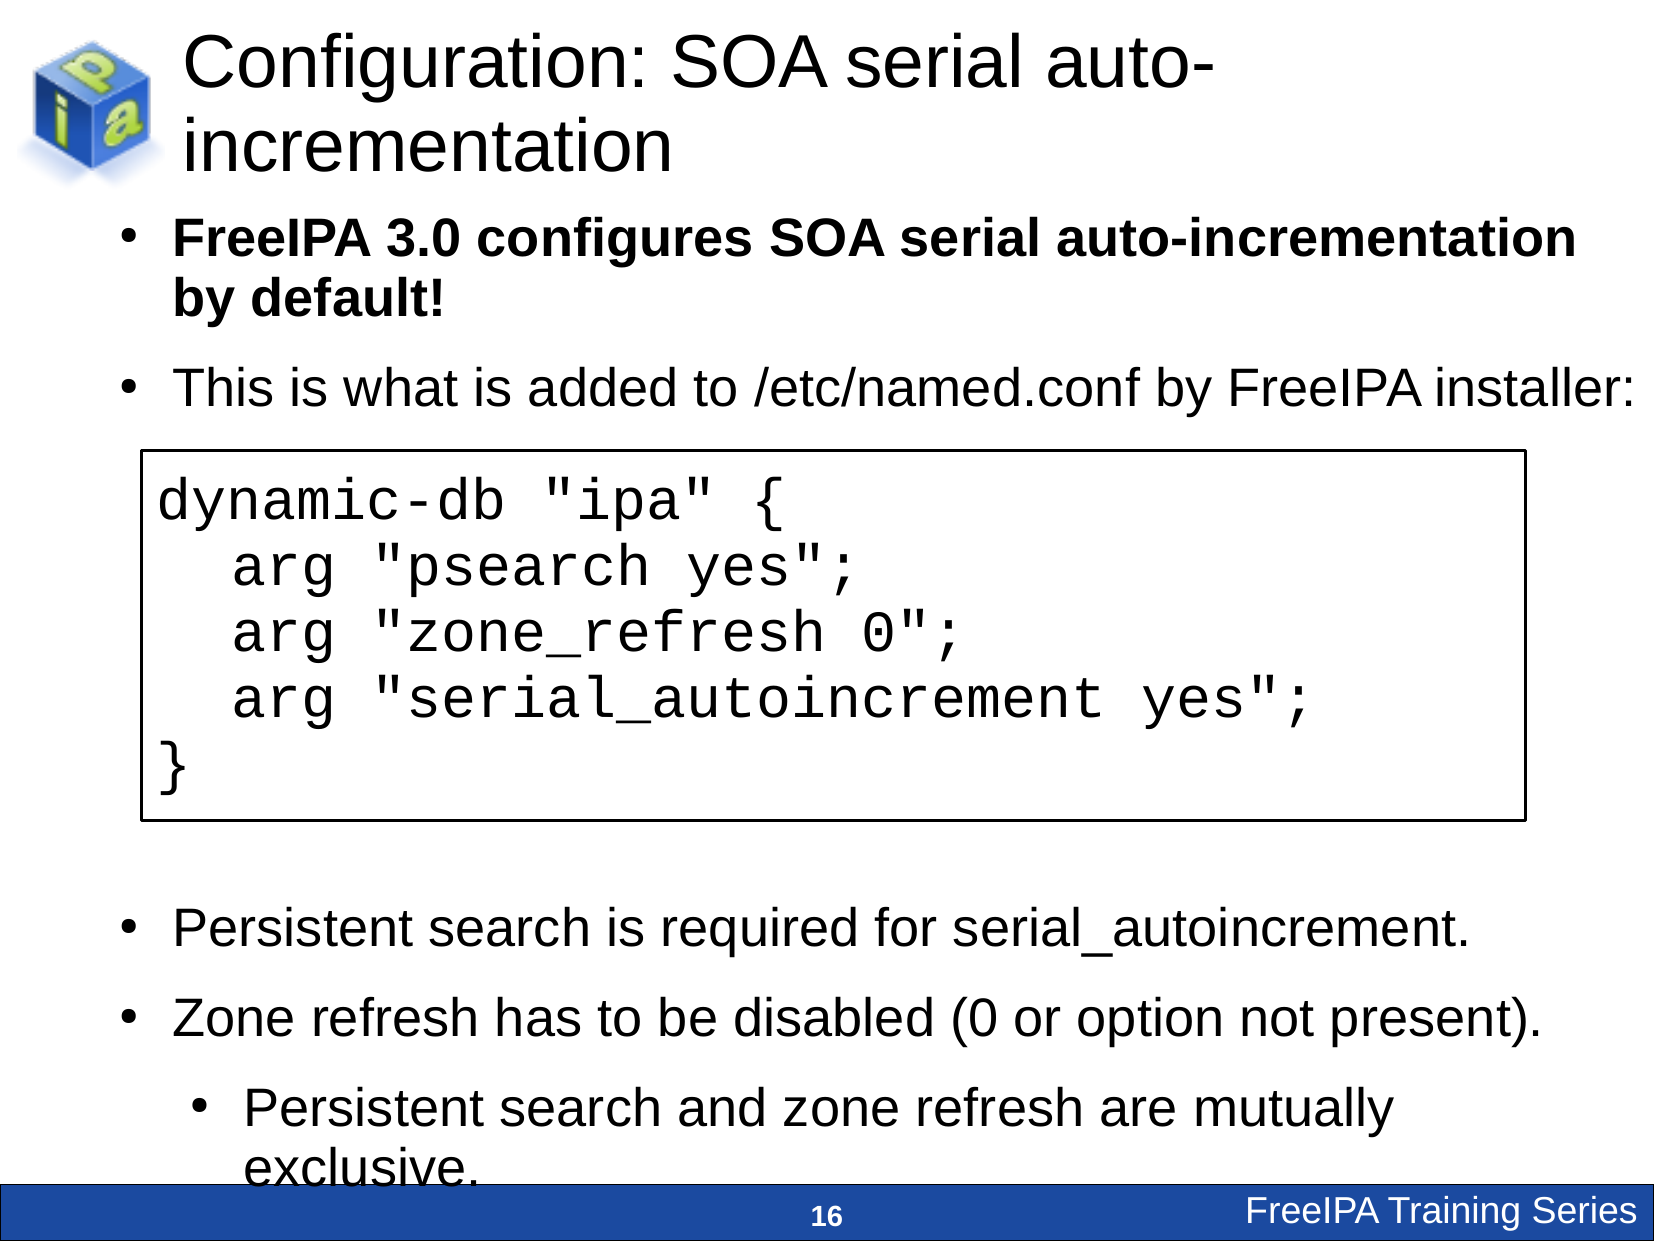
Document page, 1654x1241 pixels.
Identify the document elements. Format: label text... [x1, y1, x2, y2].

picture [17, 34, 165, 193]
text_box dynamic-db "ipa" { arg "psearch yes"; arg "zone_refresh 0"; arg "serial_autoincrement yes"; } [141, 450, 1526, 821]
title Configuration: SOA serial auto-incrementation [182, 19, 1579, 188]
list FreeIPA 3.0 configures SOA serial auto-incrementation by default! This is what is added to /etc/named.conf by FreeIPA installer: Persistent search is required for serial_autoincrement. Zone refresh has to be disabled (0 or option not present). Persistent search and zone refresh are mutually exclusive. [101, 207, 1654, 1199]
